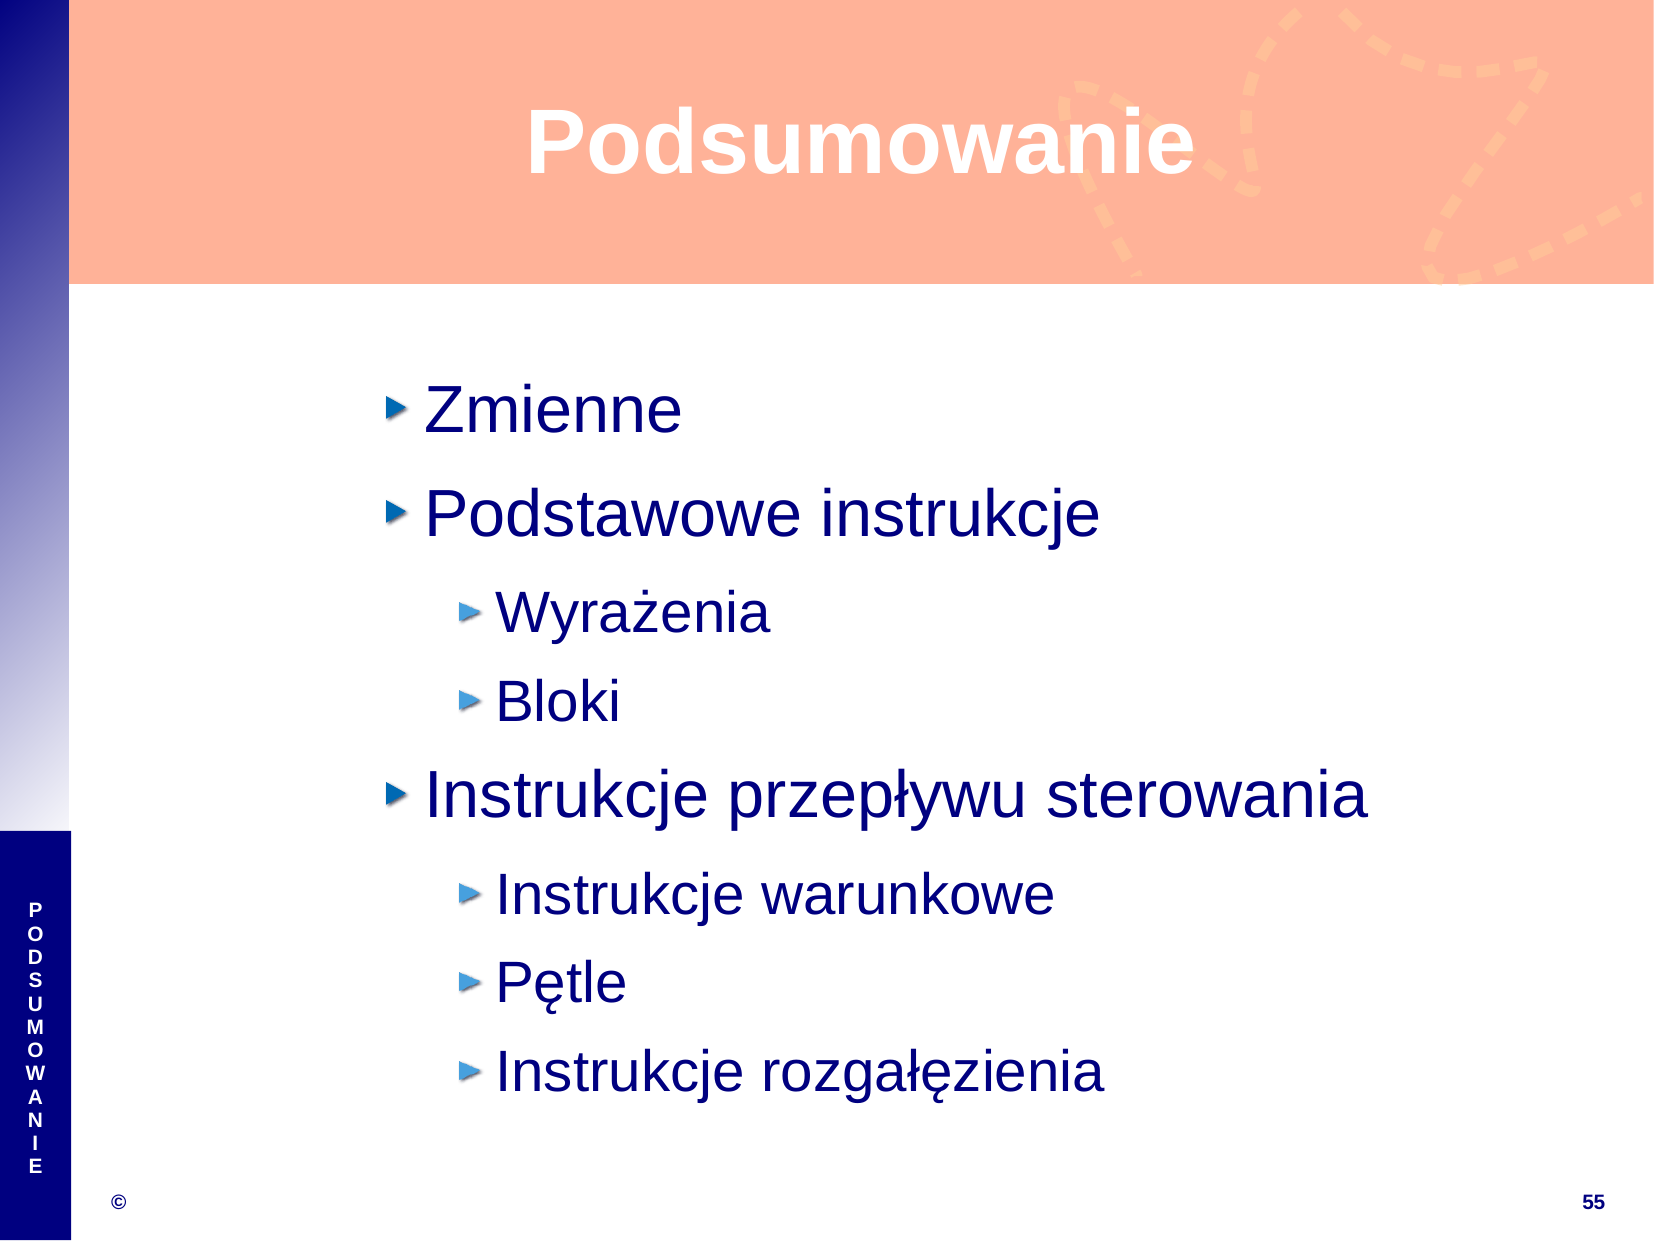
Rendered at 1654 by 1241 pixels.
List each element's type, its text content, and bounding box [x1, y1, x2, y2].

title Podsumowanie [69, 37, 1654, 246]
list Zmienne Podstawowe instrukcje Wyrażenia Bloki Instrukcje przepływu sterowania Instrukcje warunkowe Pętle Instrukcje rozgałęzienia [353, 371, 1370, 1121]
text_box P O D S U M O W A N I E [0, 830, 71, 1241]
